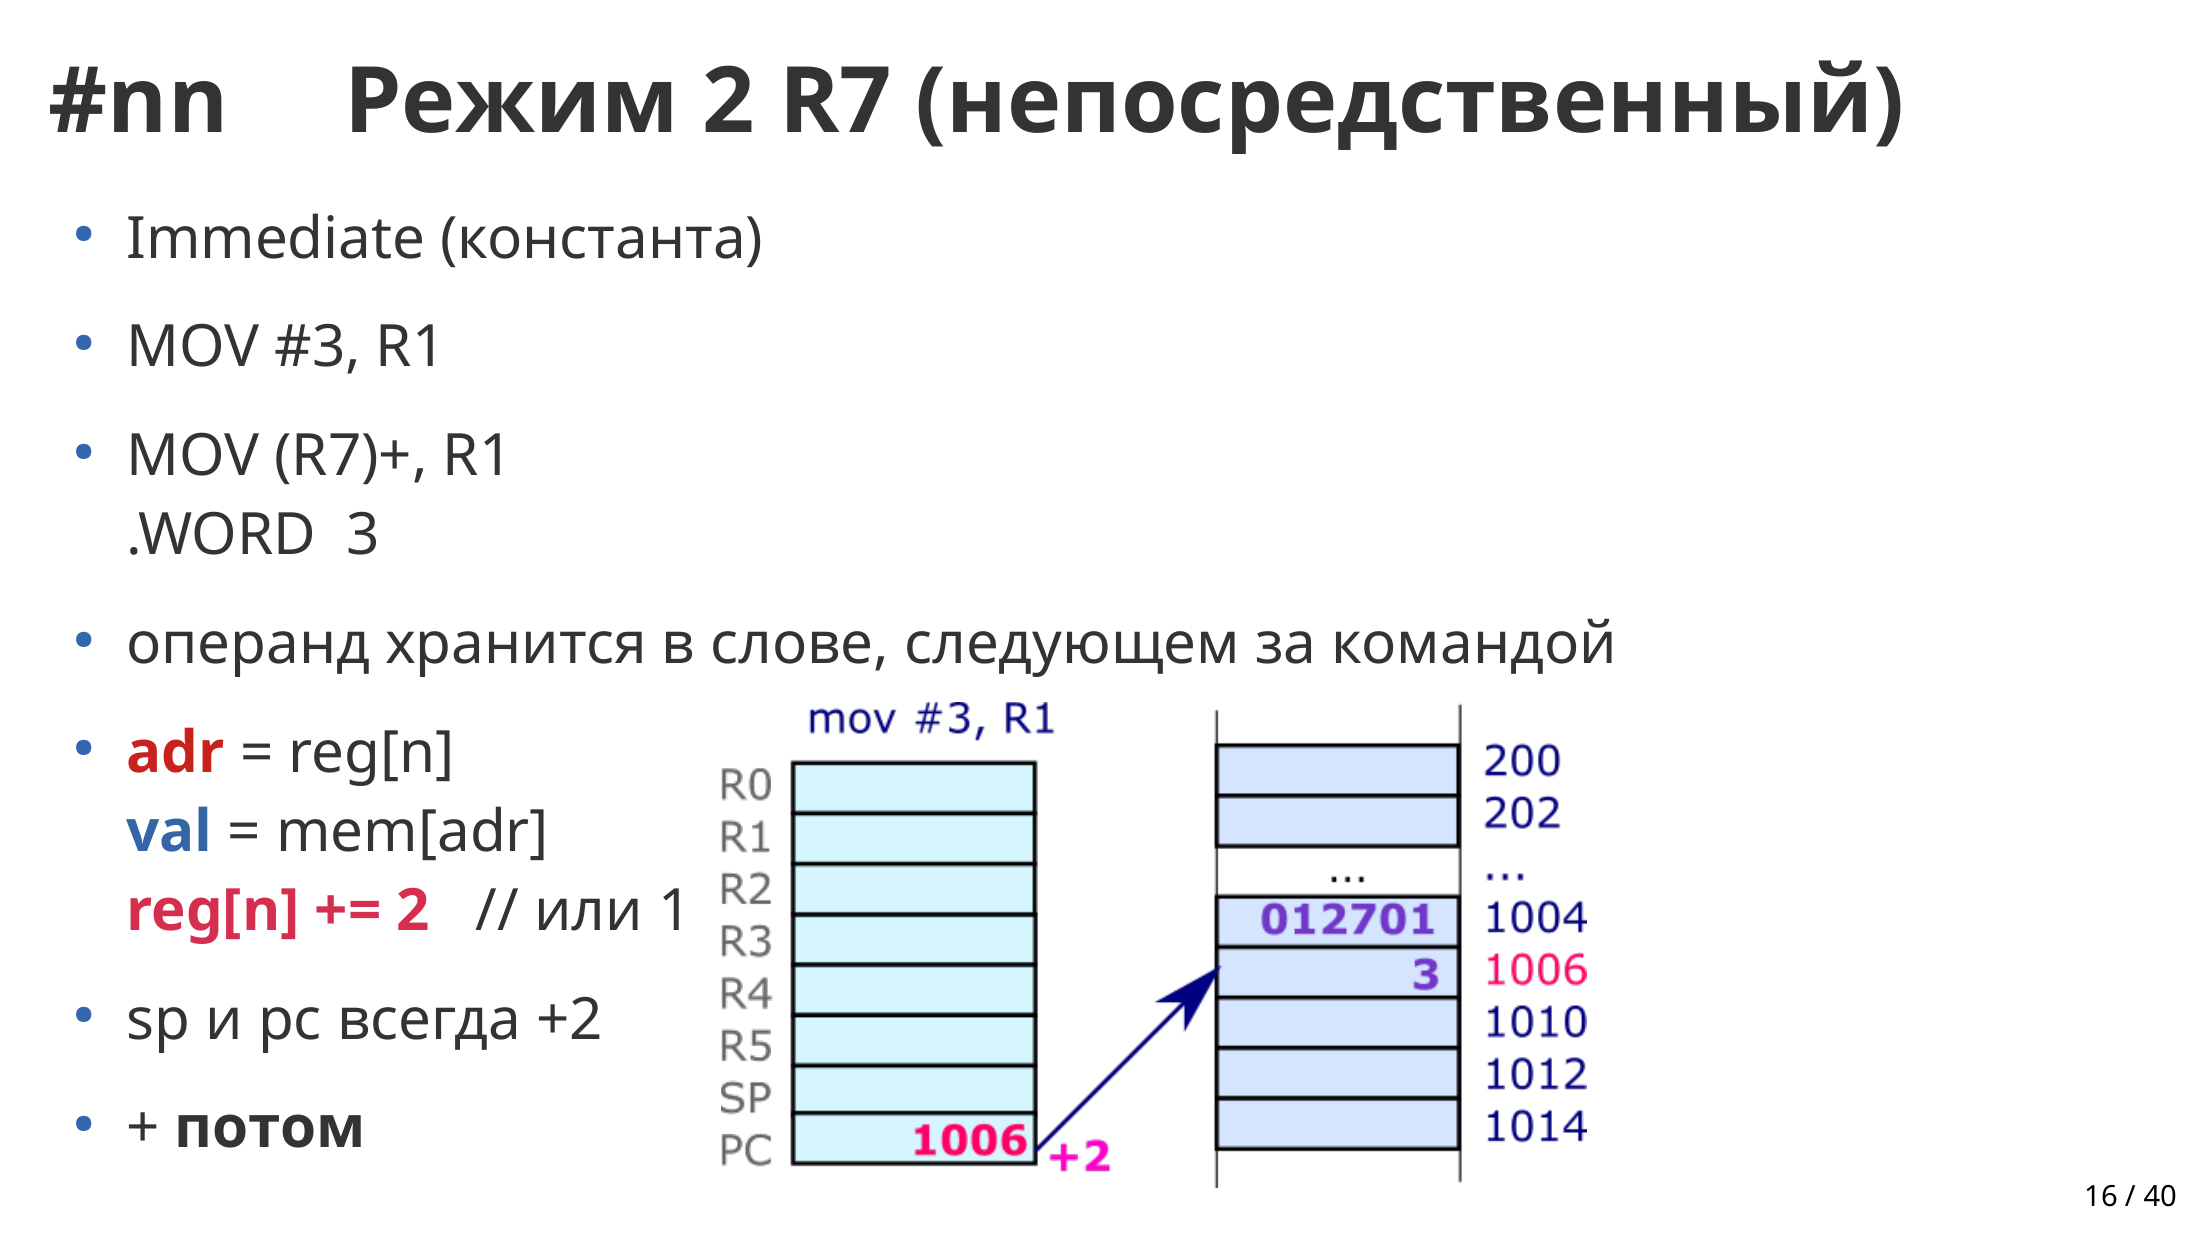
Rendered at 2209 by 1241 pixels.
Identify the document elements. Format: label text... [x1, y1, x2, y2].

picture [721, 702, 1587, 1188]
list Immediate (константа) MOV #3, R1 MOV (R7)+, R1 .WORD 3 операнд хранится в слове, следующем за командой adr = reg[n] val = mem[adr] reg[n] += 2 // или 1 sp и pc всегда +2 + потом [55, 195, 1690, 1177]
title #nn Режим 2 R7 (непосредственный) [48, 34, 2174, 160]
